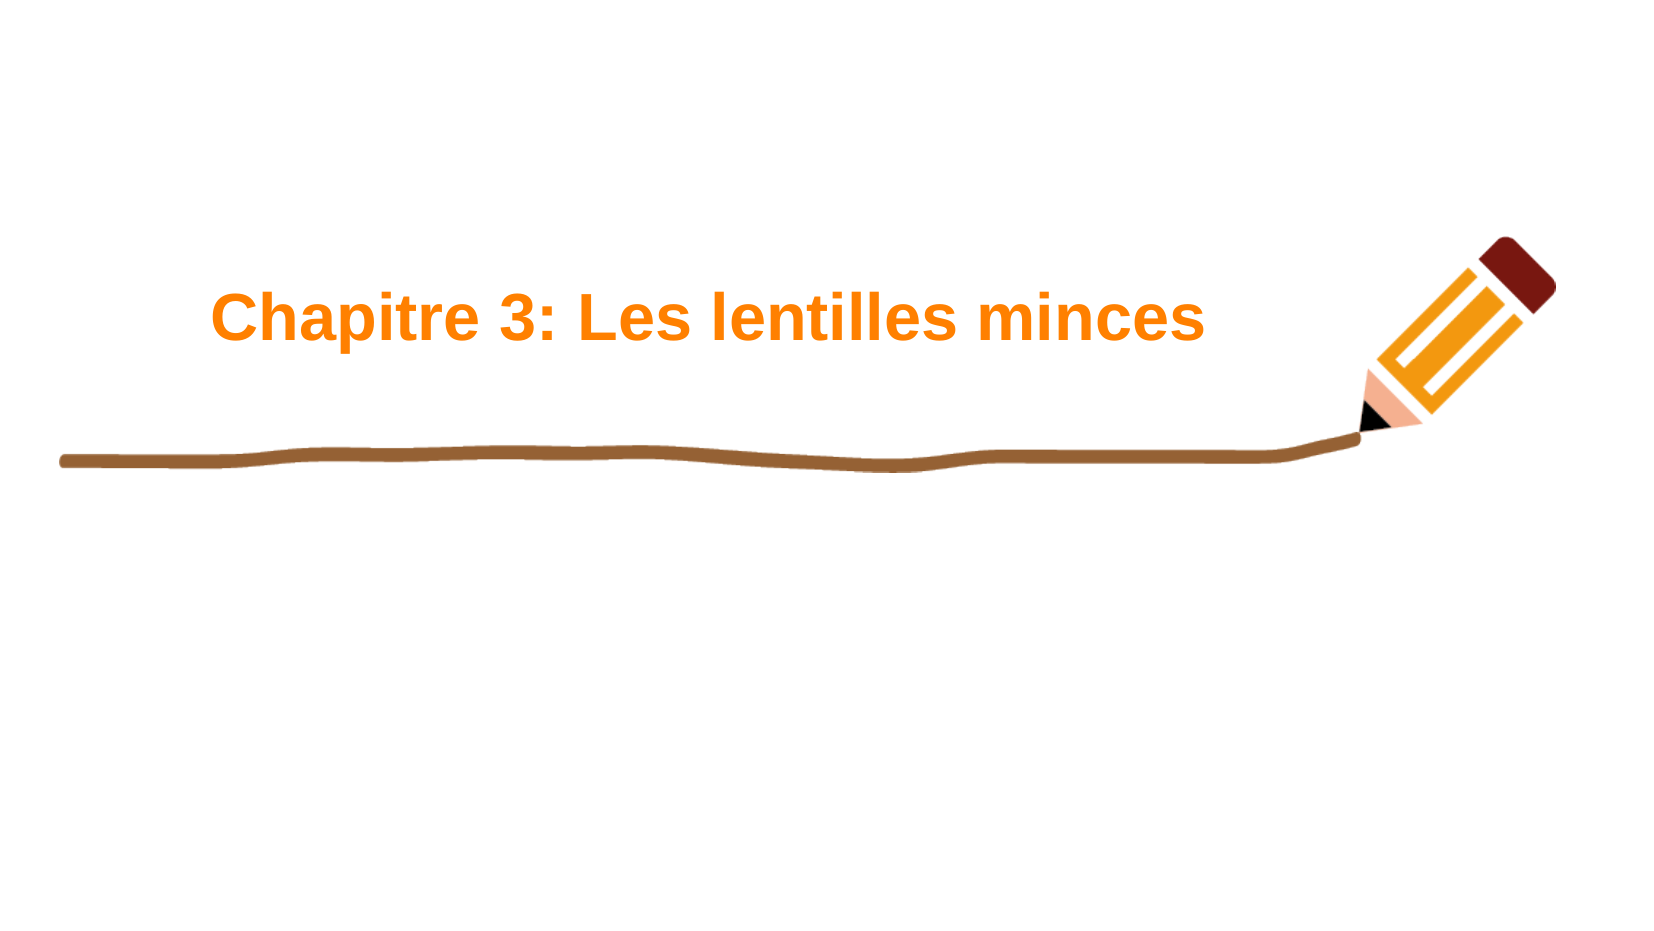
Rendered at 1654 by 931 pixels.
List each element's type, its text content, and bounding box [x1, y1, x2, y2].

picture [59, 236, 1556, 473]
title Chapitre 3: Les lentilles minces [88, 202, 1329, 433]
